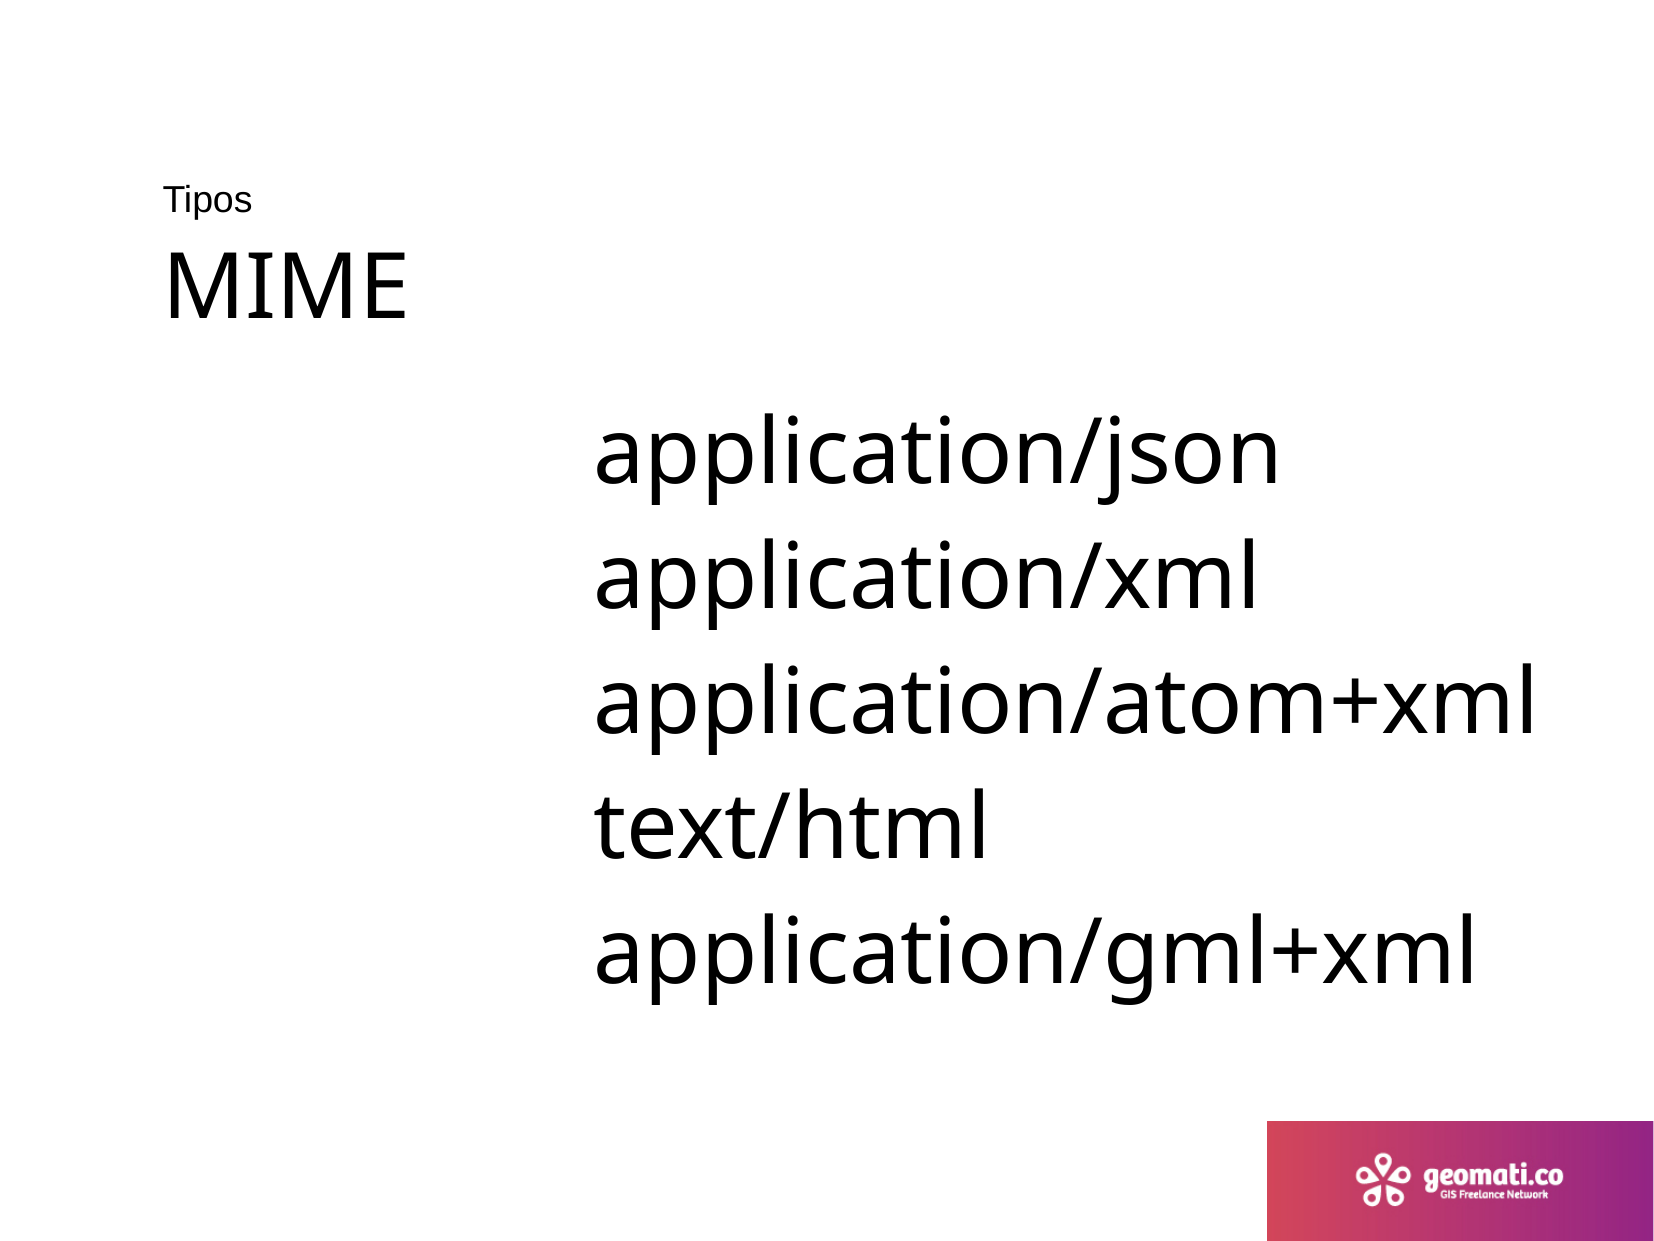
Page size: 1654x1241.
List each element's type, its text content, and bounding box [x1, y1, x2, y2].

text_box application/json application/xml application/atom+xml text/html application/gml+xml [578, 377, 1560, 1028]
picture [1267, 1121, 1654, 1241]
text_box Tipos MIME [147, 171, 526, 311]
